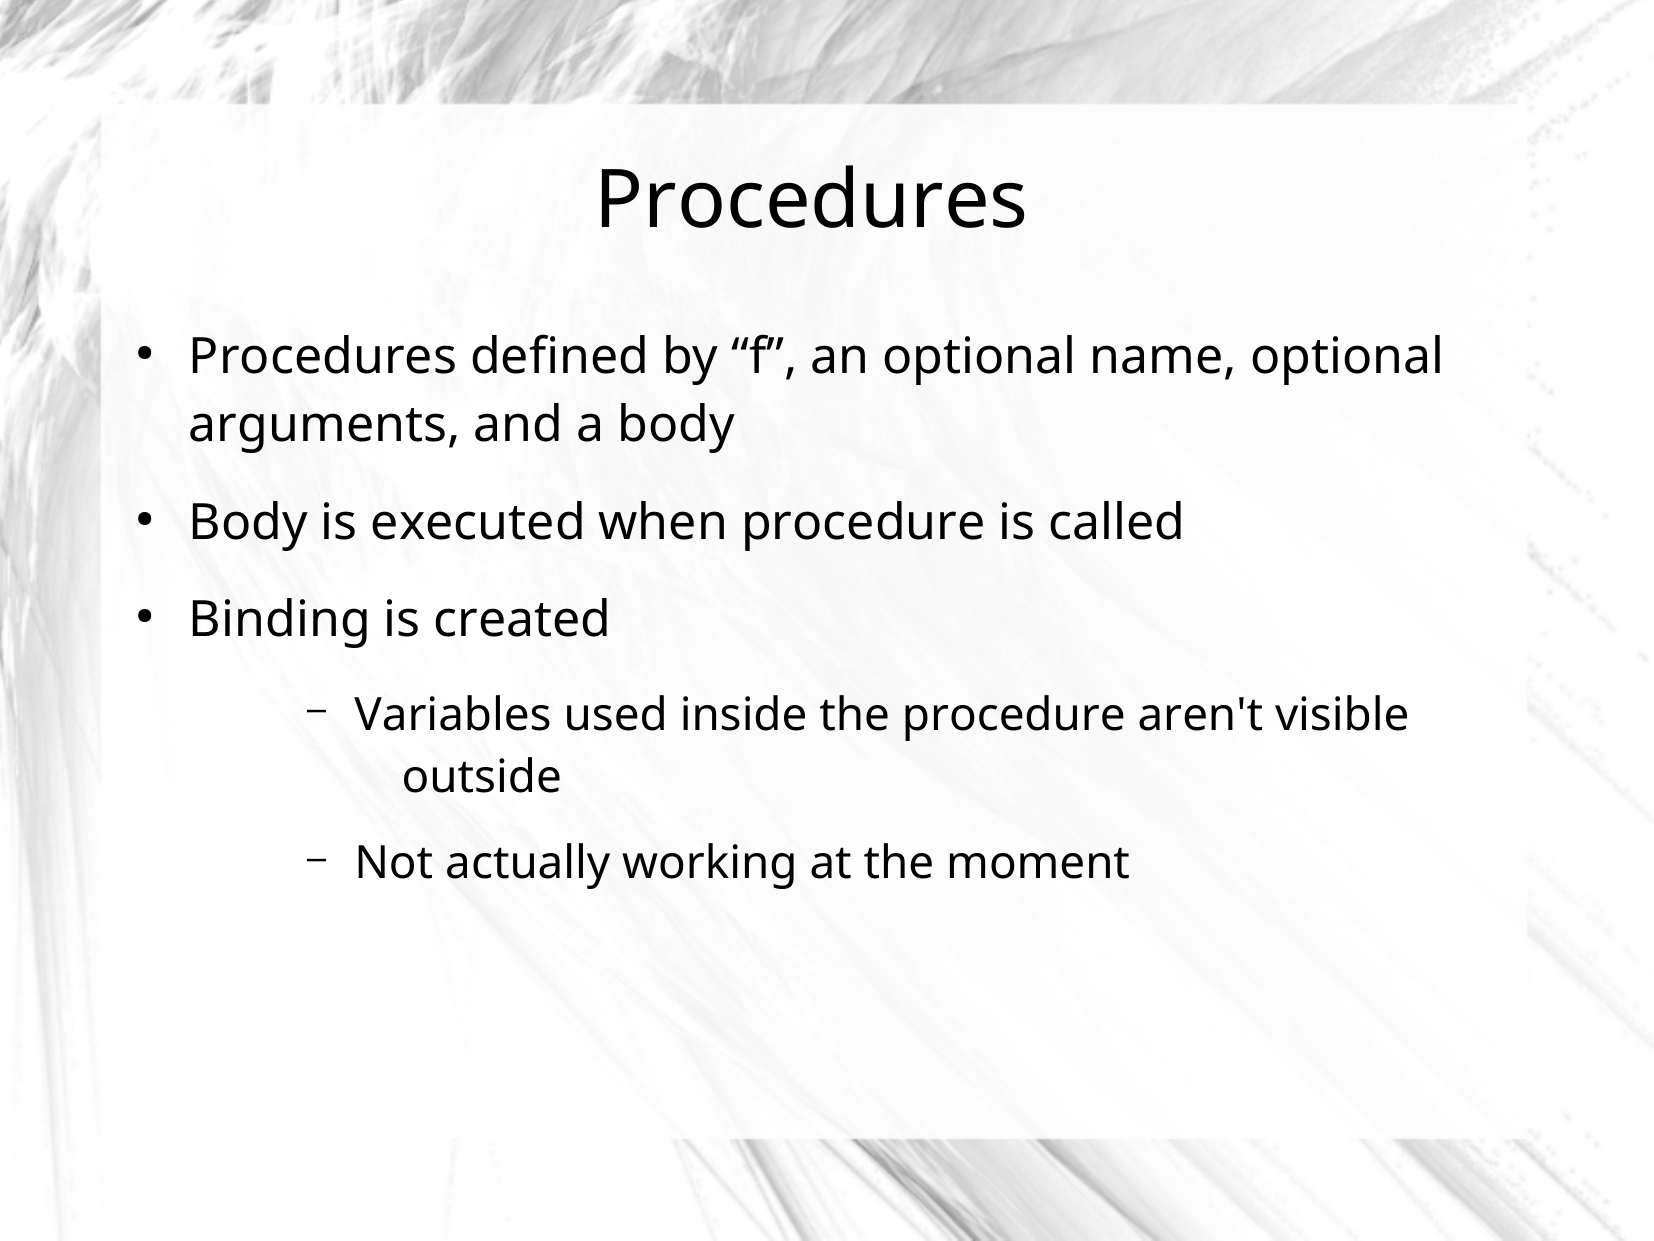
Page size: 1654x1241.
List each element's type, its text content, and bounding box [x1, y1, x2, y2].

title Procedures [118, 112, 1506, 281]
picture [0, 0, 1654, 1241]
list Procedures defined by “f”, an optional name, optional arguments, and a body Body is executed when procedure is called Binding is created Variables used inside the procedure aren't visible outside Not actually working at the moment [118, 319, 1571, 1040]
